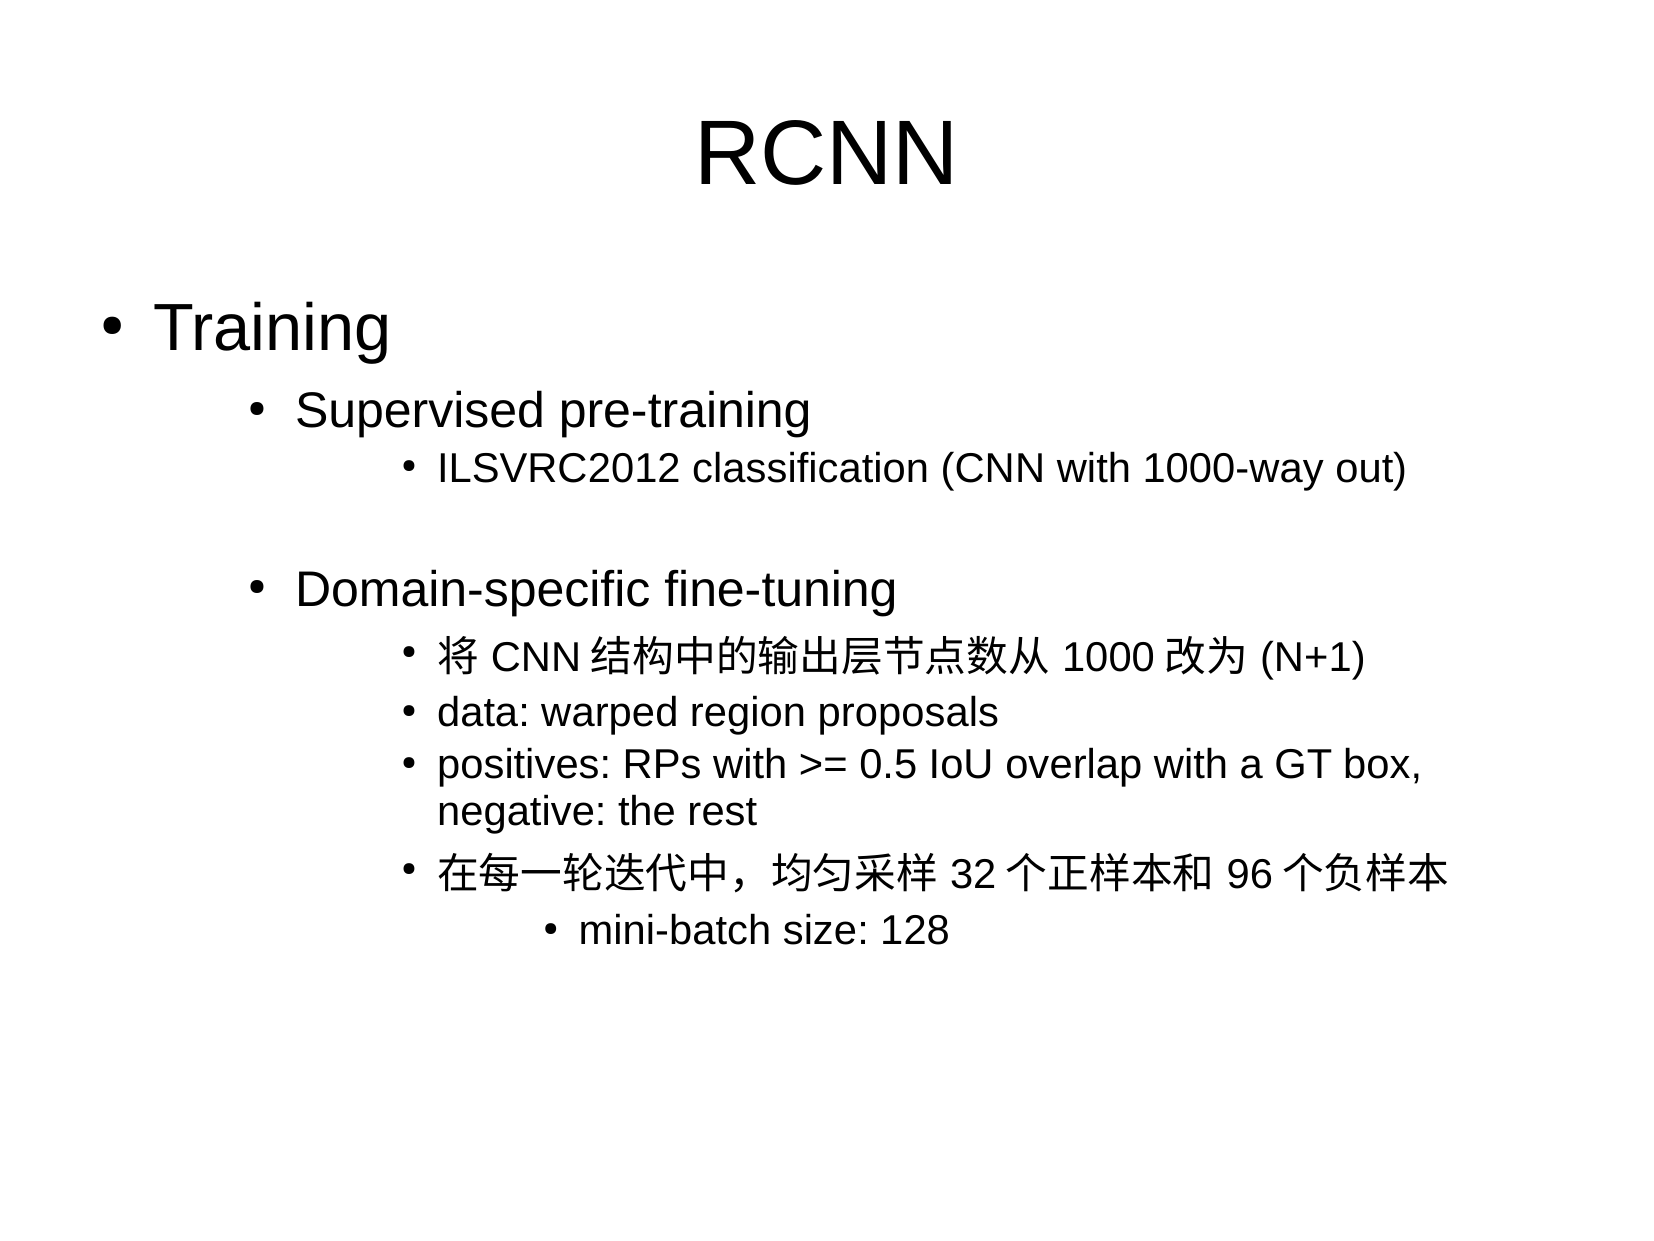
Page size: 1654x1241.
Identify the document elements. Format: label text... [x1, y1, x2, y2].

title RCNN [82, 49, 1571, 257]
list Training Supervised pre-training ILSVRC2012 classification (CNN with 1000-way out) Domain-specific fine-tuning 将CNN结构中的输出层节点数从1000改为(N+1) data: warped region proposals positives: RPs with >= 0.5 IoU overlap with a GT box, negative: the rest 在每一轮迭代中，均匀采样32个正样本和96个负样本 mini-batch size: 128 [82, 290, 1571, 1146]
